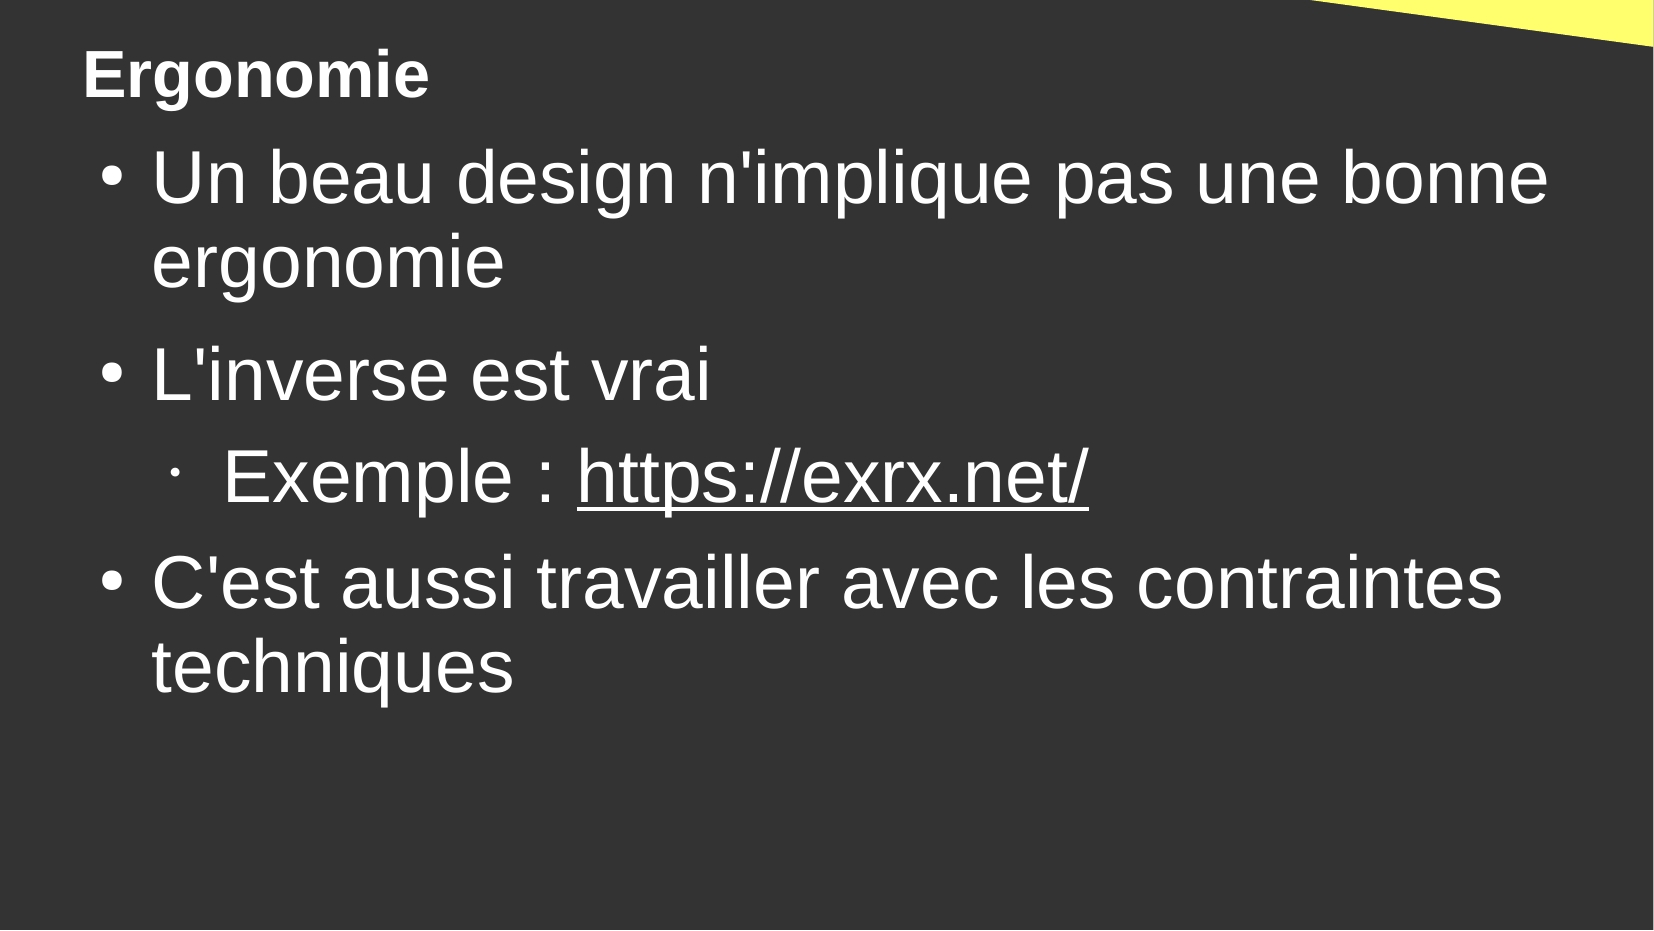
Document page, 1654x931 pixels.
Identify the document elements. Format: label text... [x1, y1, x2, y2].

title Ergonomie [82, 37, 1571, 114]
list Un beau design n'implique pas une bonne ergonomie L'inverse est vrai Exemple : https://exrx.net/ C'est aussi travailler avec les contraintes techniques [80, 135, 1620, 815]
text_box [1310, 0, 1654, 47]
